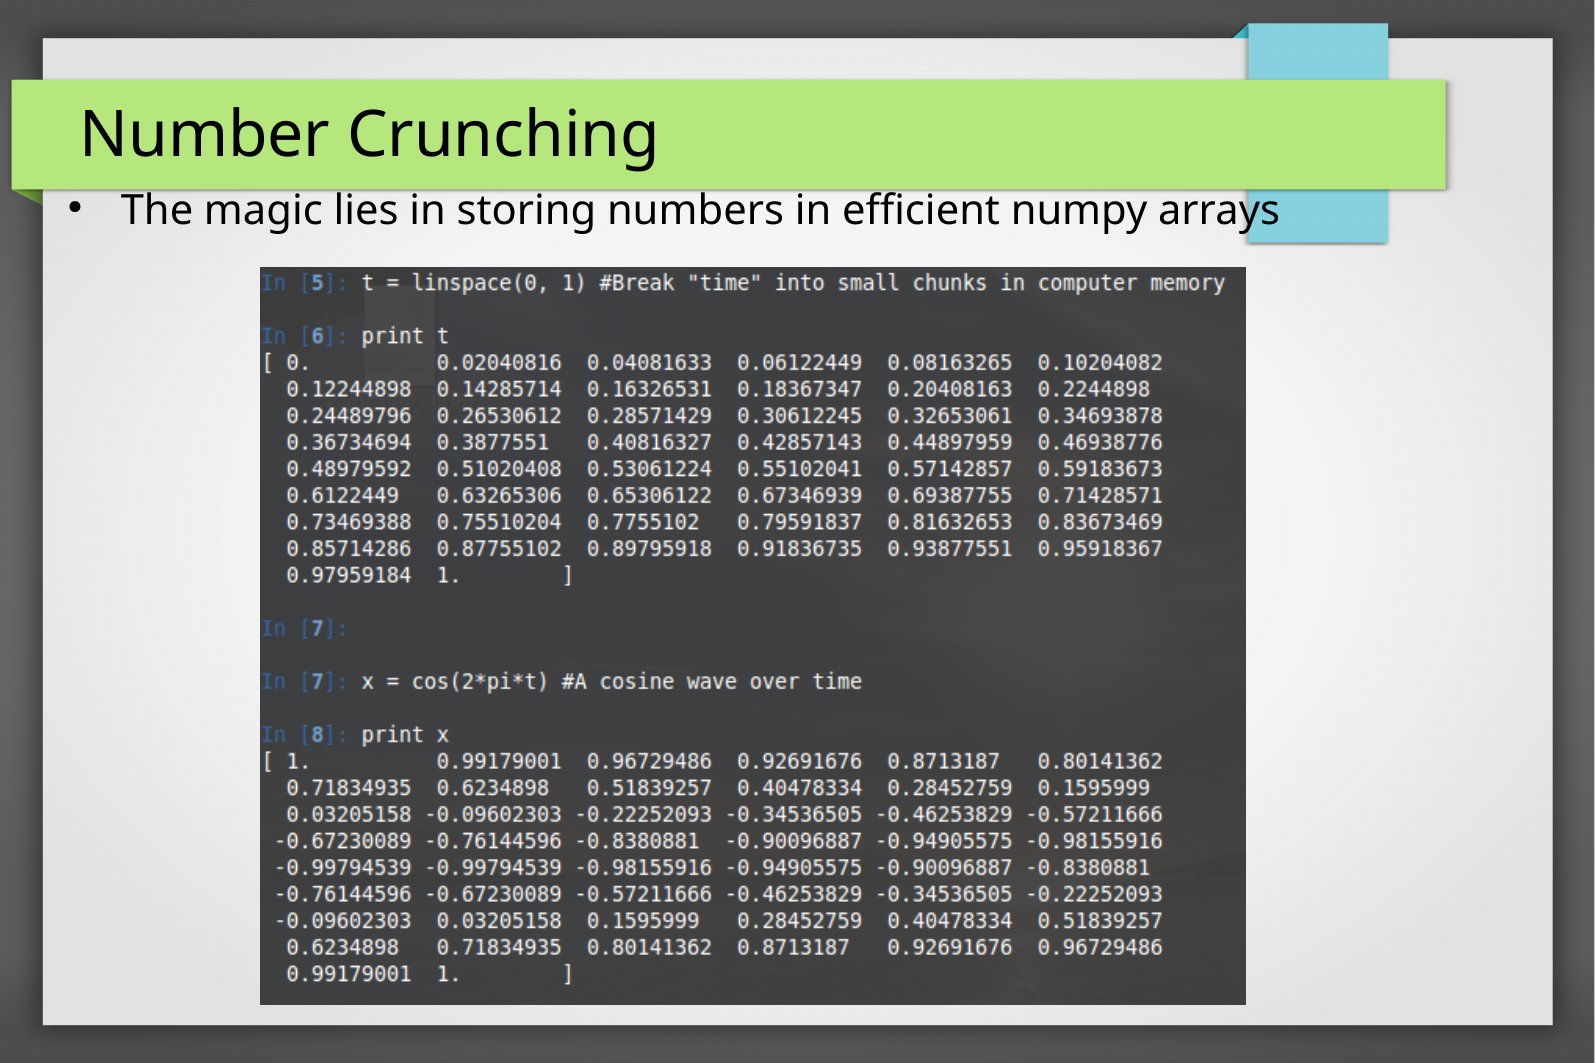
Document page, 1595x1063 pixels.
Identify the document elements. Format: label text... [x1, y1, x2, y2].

picture [0, 0, 1595, 1063]
list The magic lies in storing numbers in efficient numpy arrays [49, 180, 1486, 917]
title Number Crunching [79, 78, 1219, 180]
